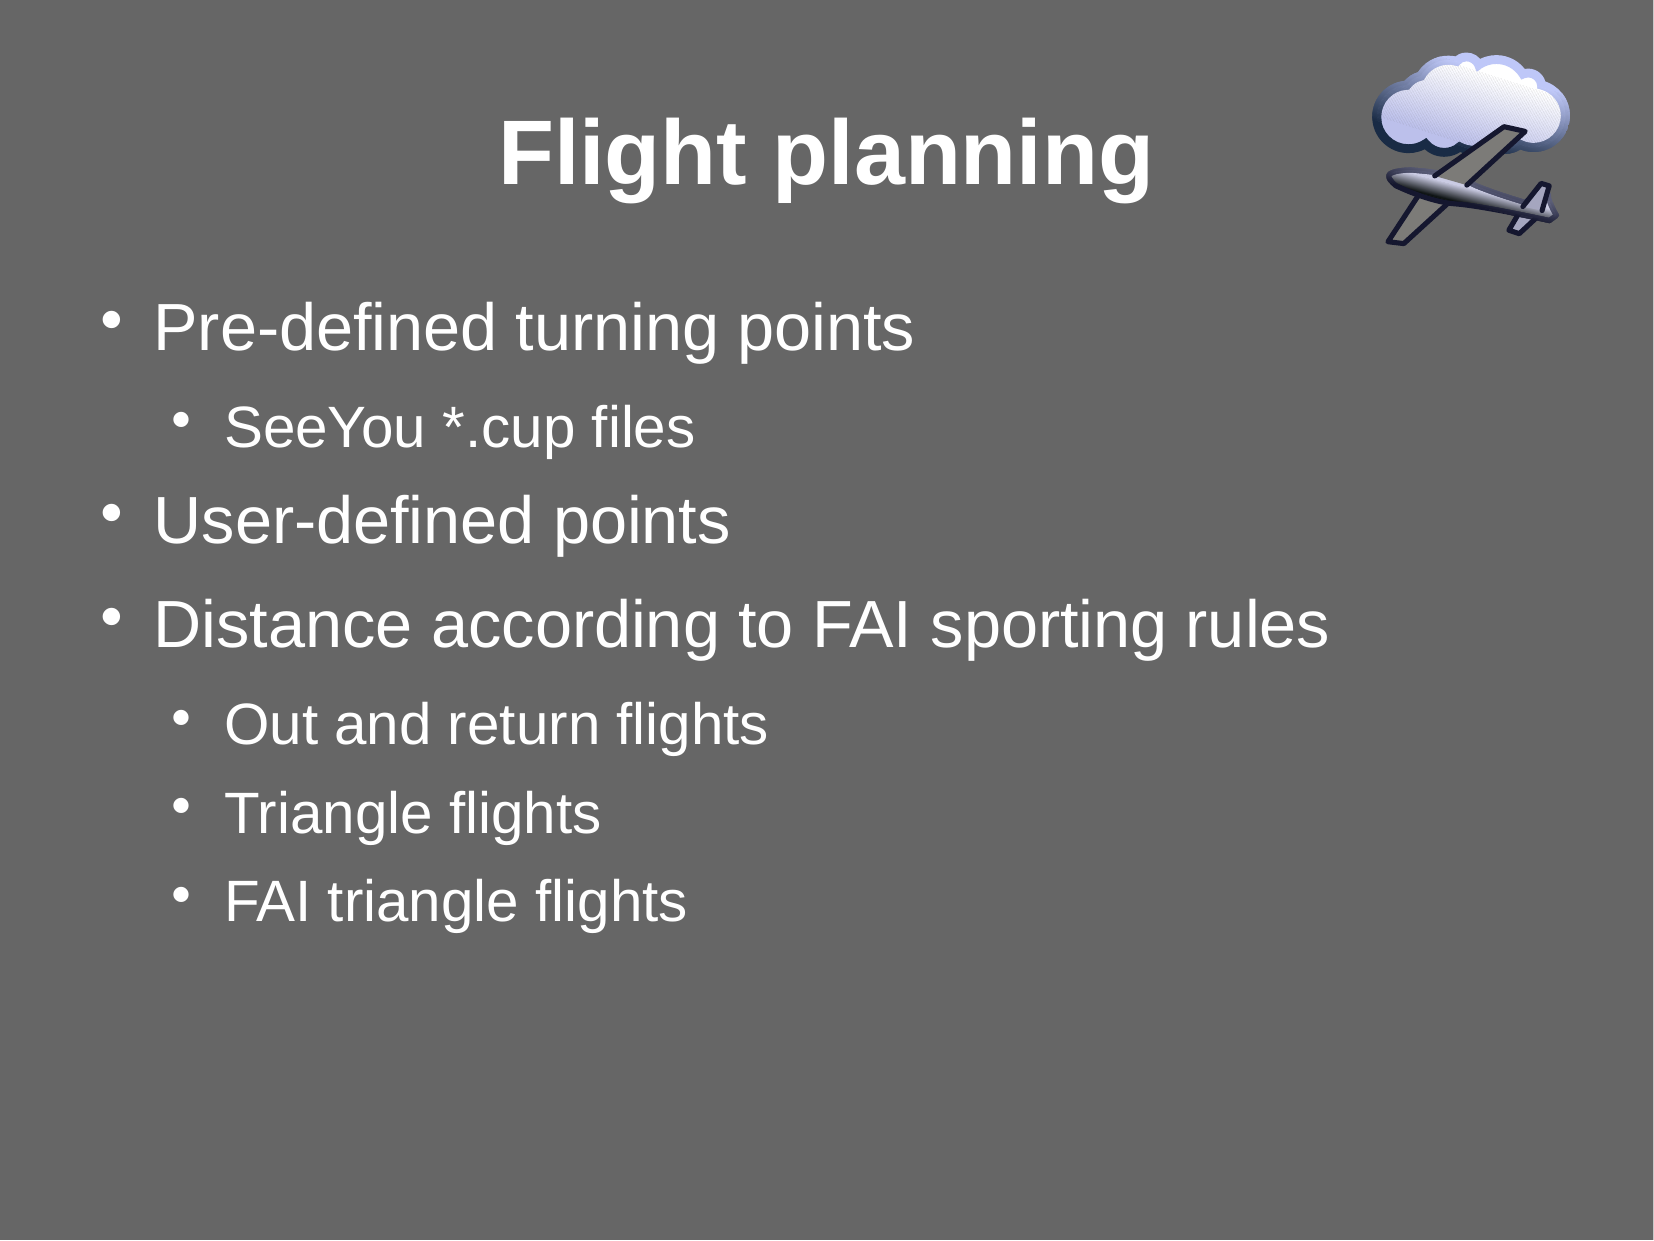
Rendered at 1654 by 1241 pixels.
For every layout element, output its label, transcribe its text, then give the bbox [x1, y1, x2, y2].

list Pre-defined turning points SeeYou *.cup files User-defined points Distance according to FAI sporting rules Out and return flights Triangle flights FAI triangle flights [82, 290, 1538, 1010]
title Flight planning [82, 49, 1571, 257]
